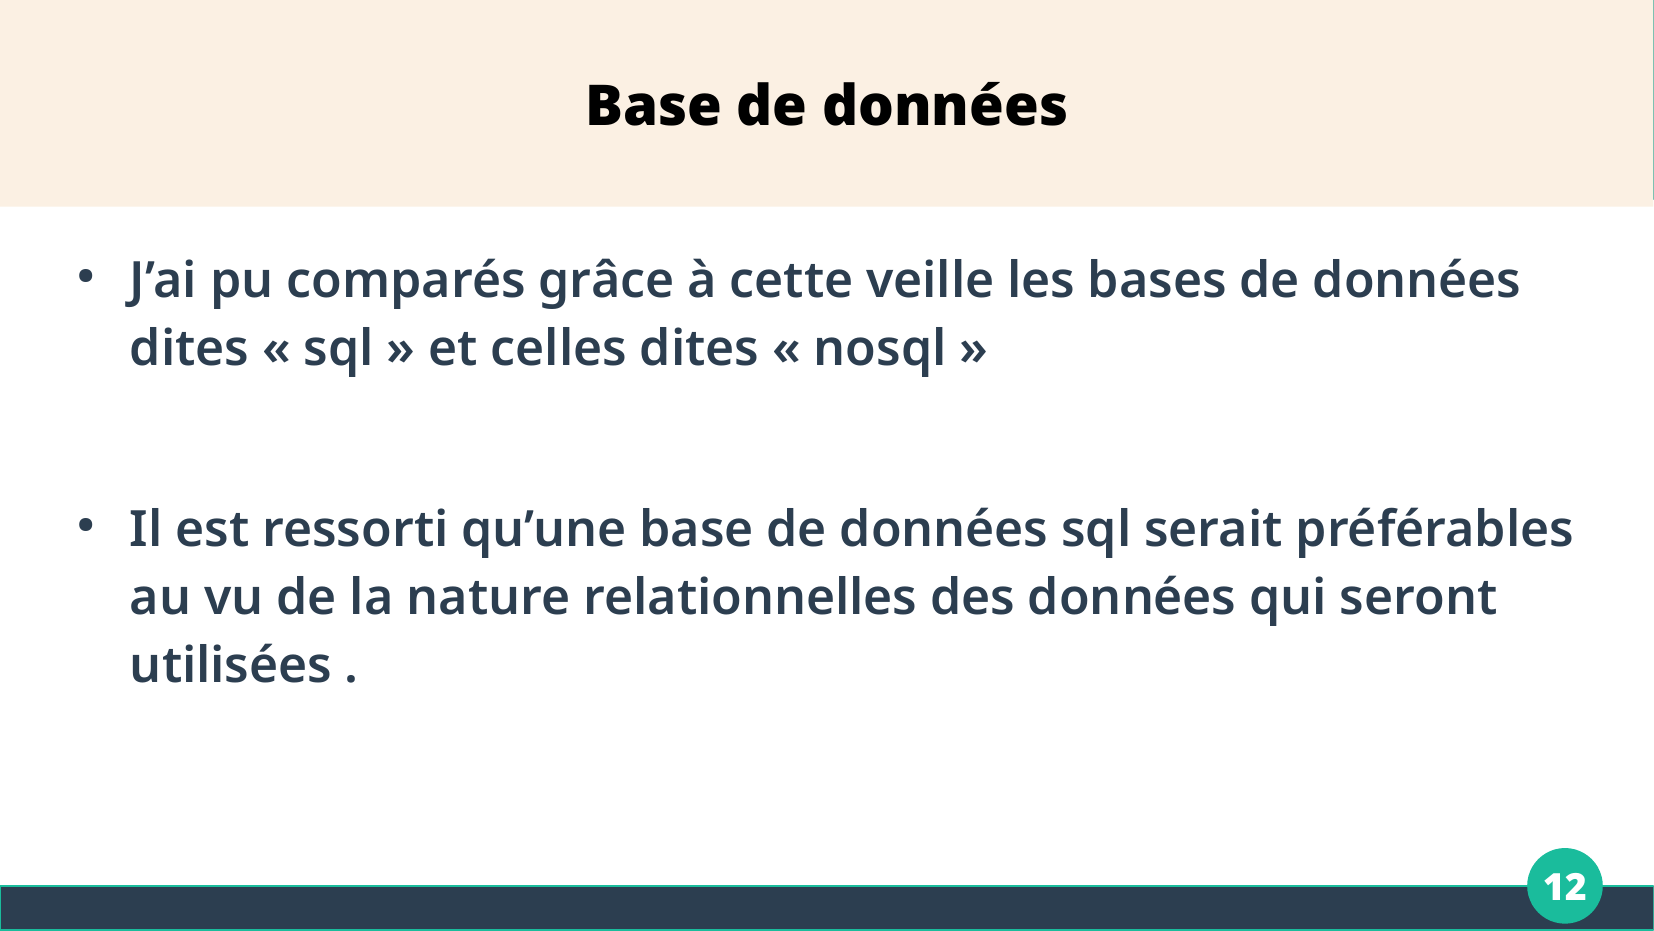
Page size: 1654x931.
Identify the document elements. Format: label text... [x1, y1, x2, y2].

list J’ai pu comparés grâce à cette veille les bases de données dites « sql » et celles dites « nosql » Il est ressorti qu’une base de données sql serait préférables au vu de la nature relationnelles des données qui seront utilisées . [59, 243, 1595, 864]
title Base de données [0, 0, 1654, 207]
